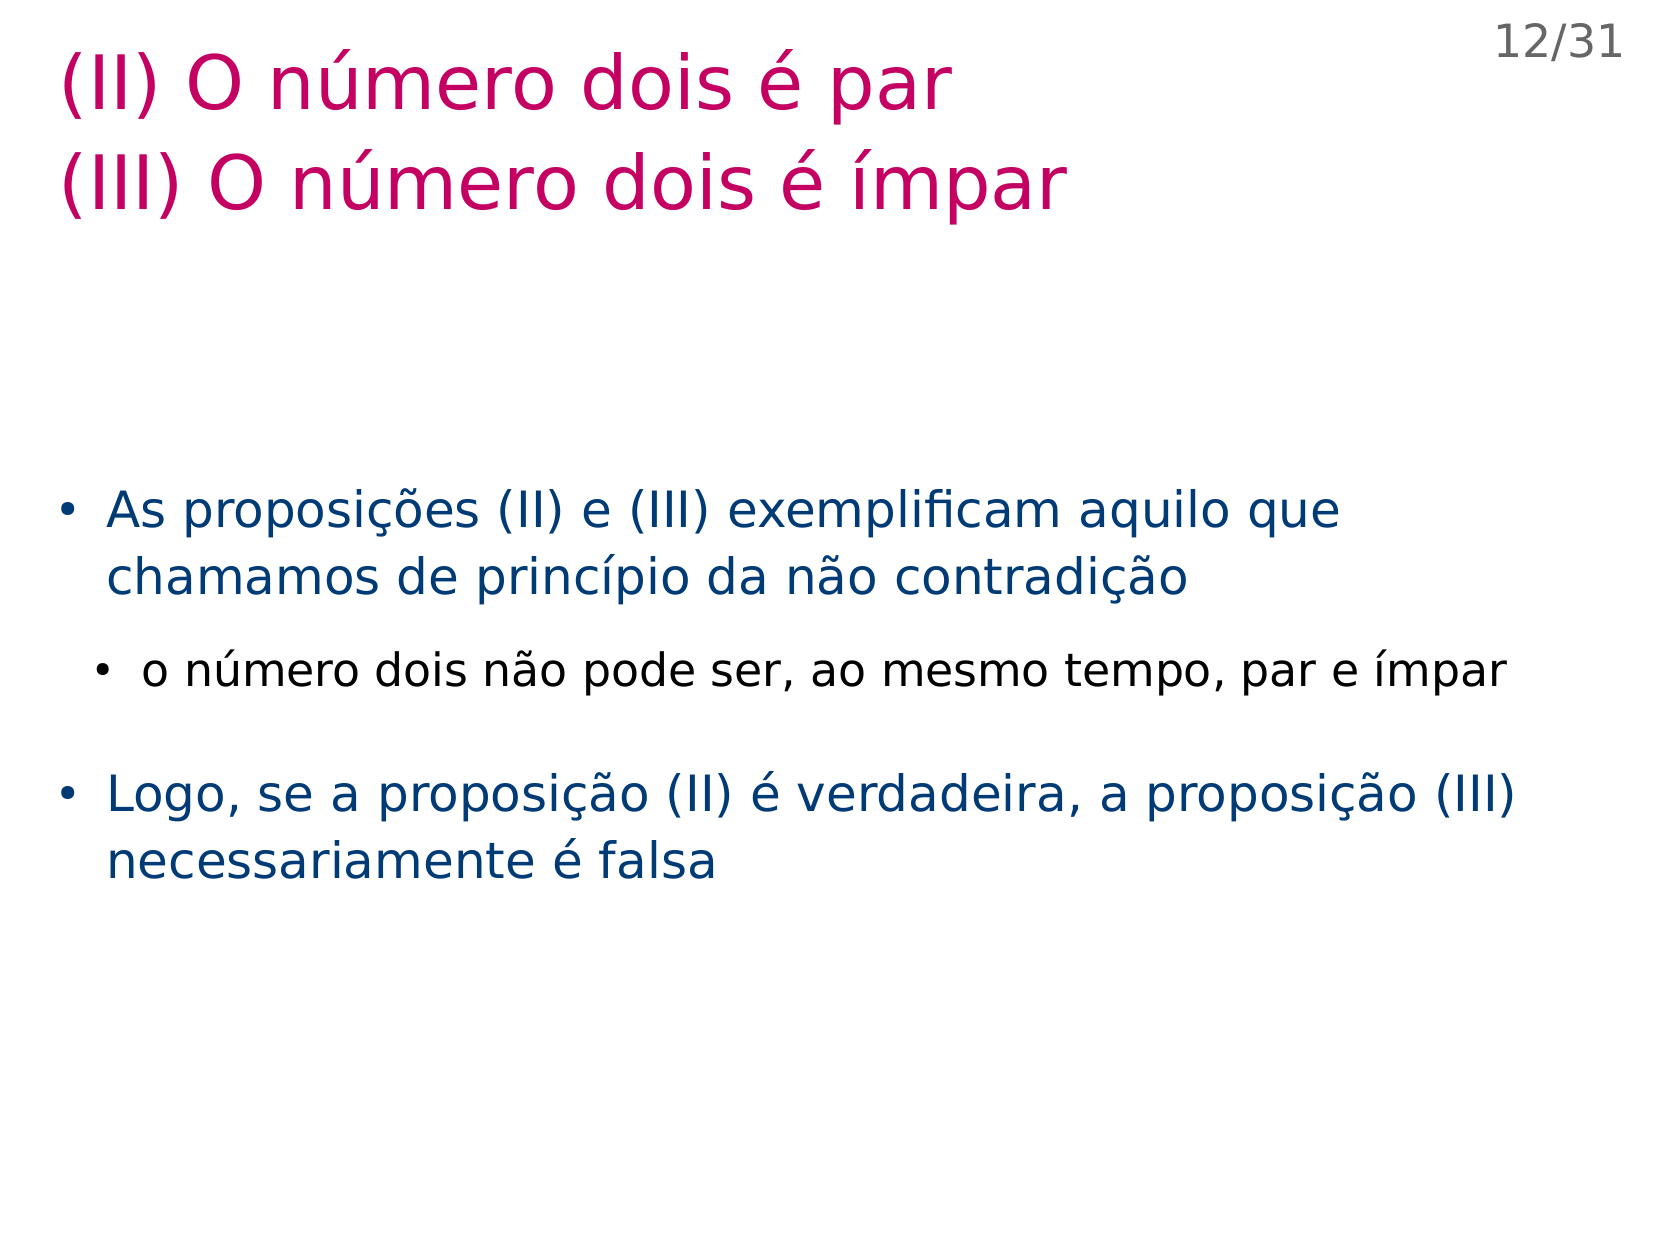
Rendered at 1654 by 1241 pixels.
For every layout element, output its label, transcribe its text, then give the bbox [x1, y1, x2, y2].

list As proposições (II) e (III) exemplificam aquilo que chamamos de princípio da não contradição o número dois não pode ser, ao mesmo tempo, par e ímpar Logo, se a proposição (II) é verdadeira, a proposição (III) necessariamente é falsa [59, 472, 1625, 1211]
title (II) O número dois é par (III) O número dois é ímpar [59, 0, 1625, 266]
